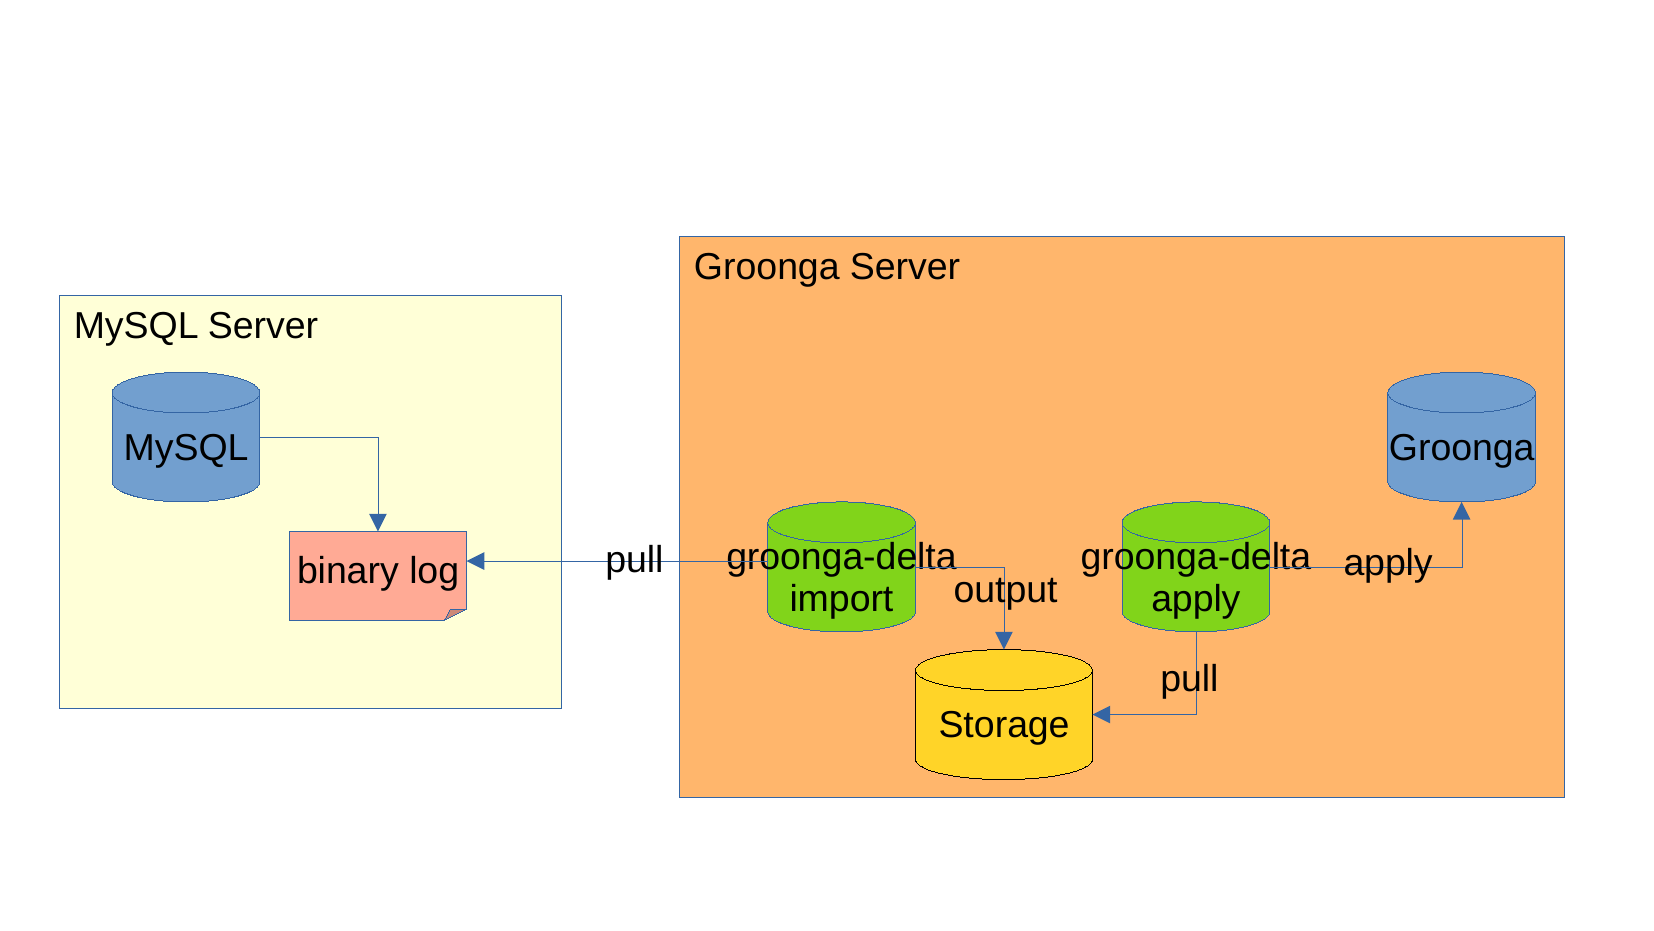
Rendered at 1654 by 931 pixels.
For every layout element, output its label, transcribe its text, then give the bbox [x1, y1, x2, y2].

text_box [1085, 551, 1095, 567]
text_box [679, 236, 1565, 798]
text_box Groonga Server [679, 238, 1004, 296]
text_box Groonga [1387, 372, 1536, 502]
text_box [1087, 566, 1095, 574]
text_box output [938, 561, 1087, 618]
text_box [731, 551, 741, 561]
text_box MySQL Server [59, 297, 384, 355]
text_box groonga-delta import [767, 501, 916, 632]
text_box pull [590, 531, 680, 589]
text_box [1118, 552, 1122, 567]
text_box pull [1145, 649, 1294, 707]
text_box groonga-delta apply [1122, 501, 1270, 632]
text_box [731, 562, 741, 567]
text_box binary log [289, 531, 467, 621]
text_box apply [1328, 533, 1477, 591]
text_box [59, 295, 562, 709]
text_box MySQL [112, 372, 260, 502]
text_box [1295, 559, 1305, 567]
text_box Storage [915, 649, 1093, 780]
